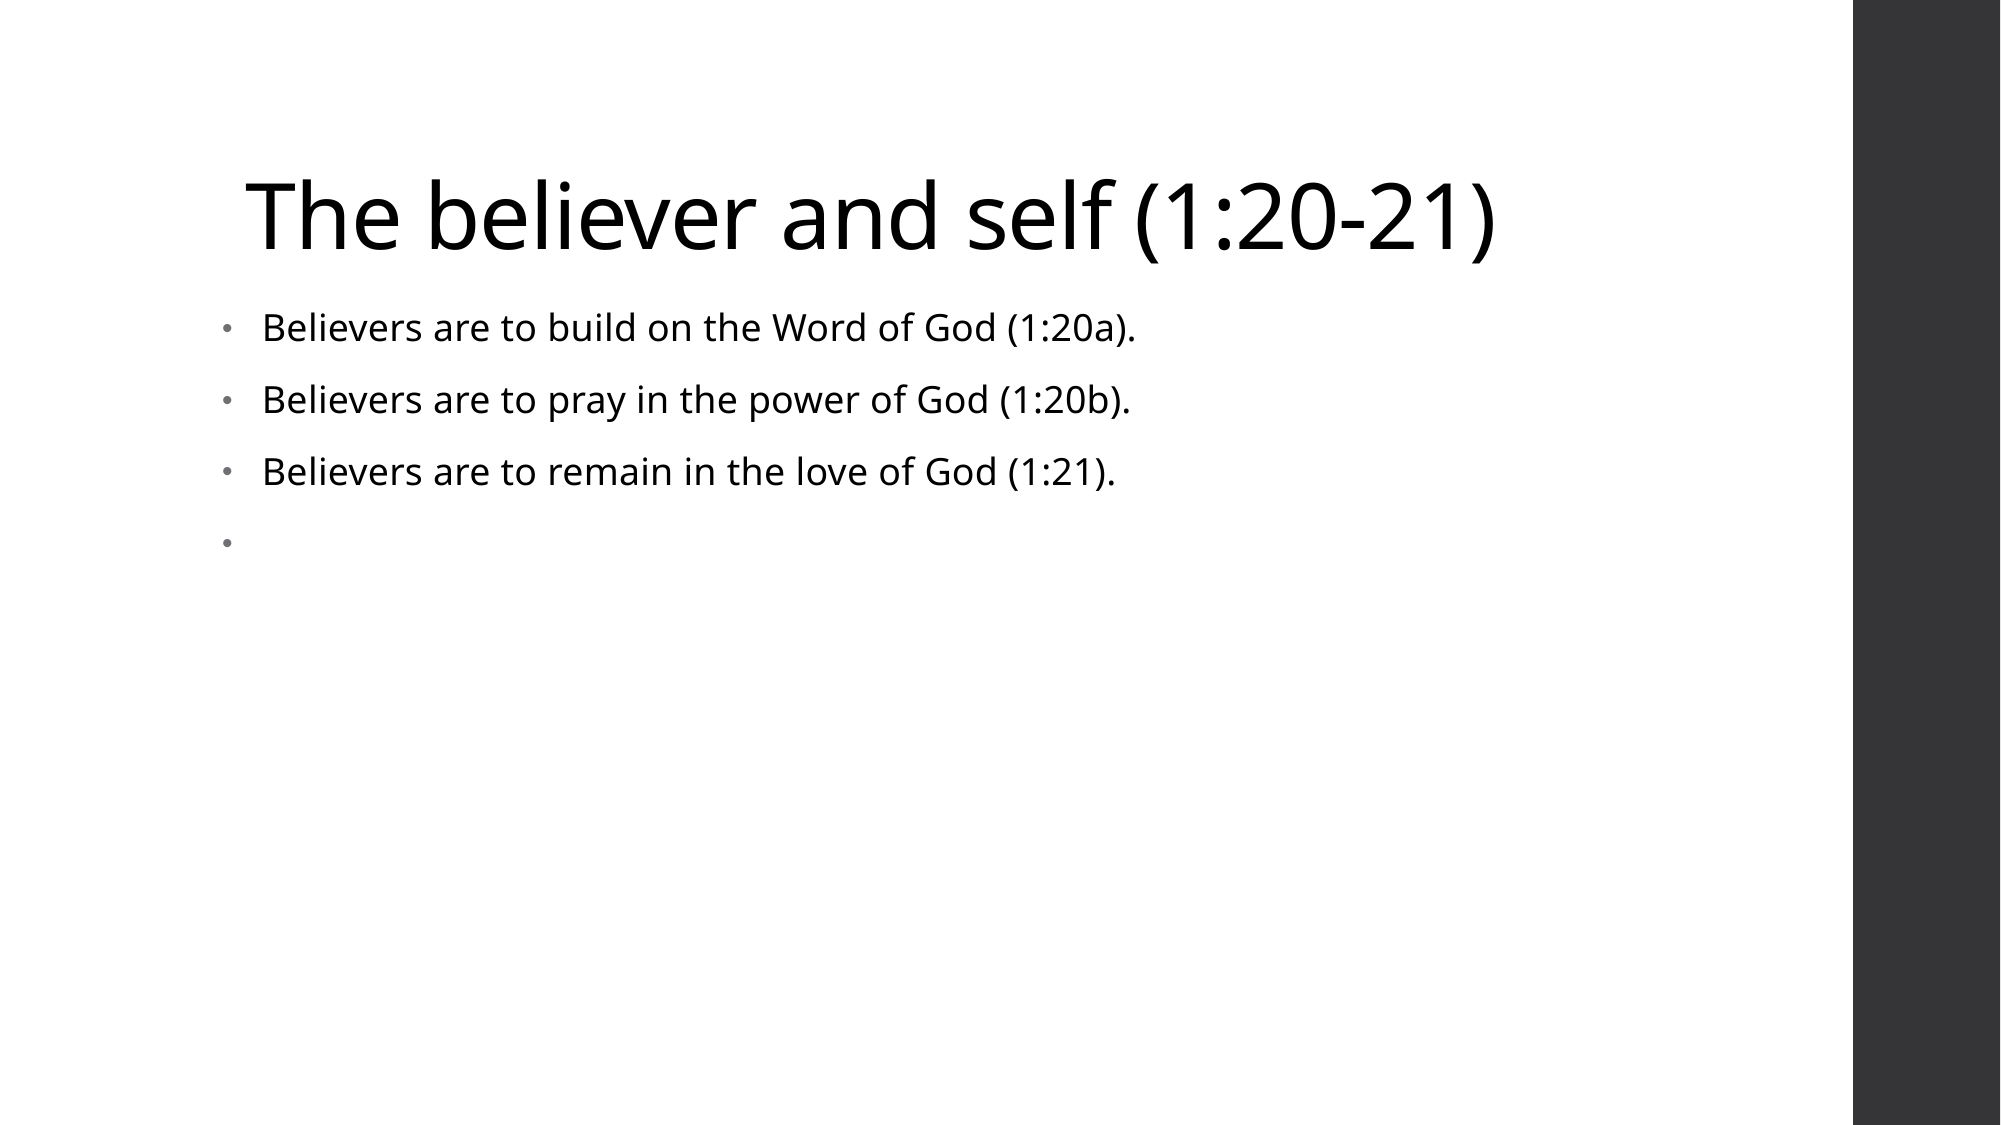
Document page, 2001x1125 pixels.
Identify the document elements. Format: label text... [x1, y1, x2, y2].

list Believers are to build on the Word of God (1:20a). Believers are to pray in the power of God (1:20b). Believers are to remain in the love of God (1:21). [206, 299, 1617, 1014]
title The believer and self (1:20-21) [206, 60, 1797, 278]
